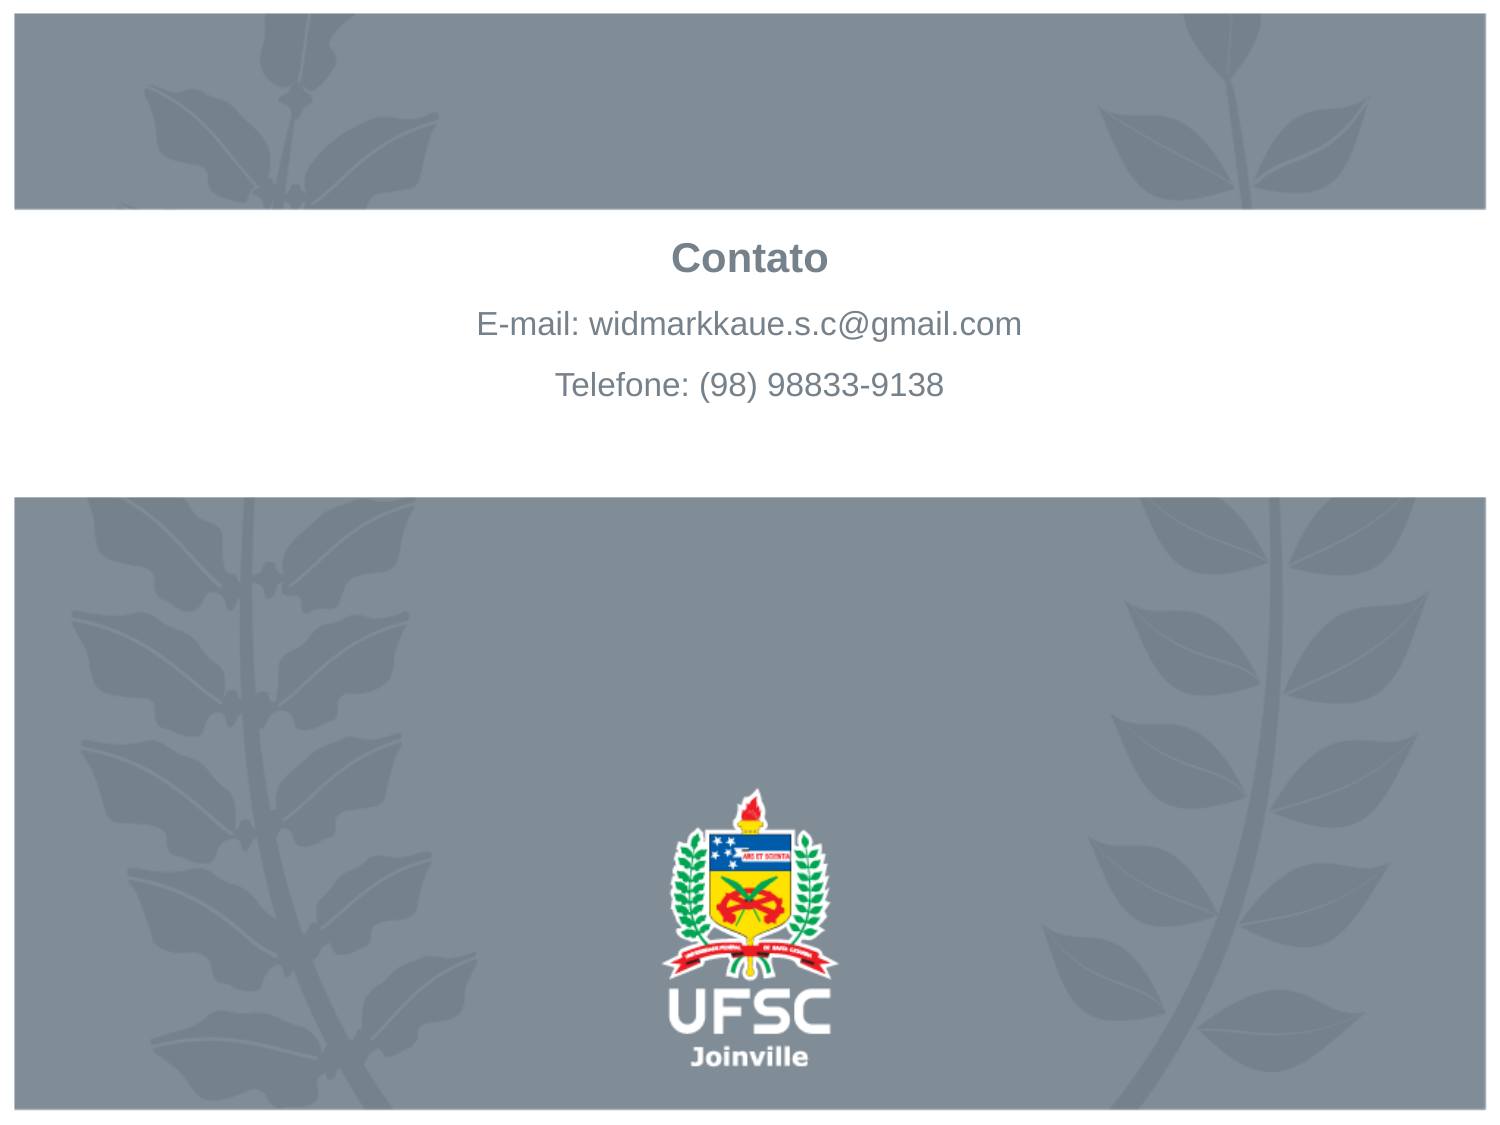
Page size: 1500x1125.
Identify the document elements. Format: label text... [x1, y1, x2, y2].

list Telefone: (98) 98833-9138 [31, 360, 1469, 420]
picture [0, 0, 1500, 1125]
list E-mail: widmarkkaue.s.c@gmail.com [31, 299, 1469, 358]
list Contato [31, 229, 1469, 288]
